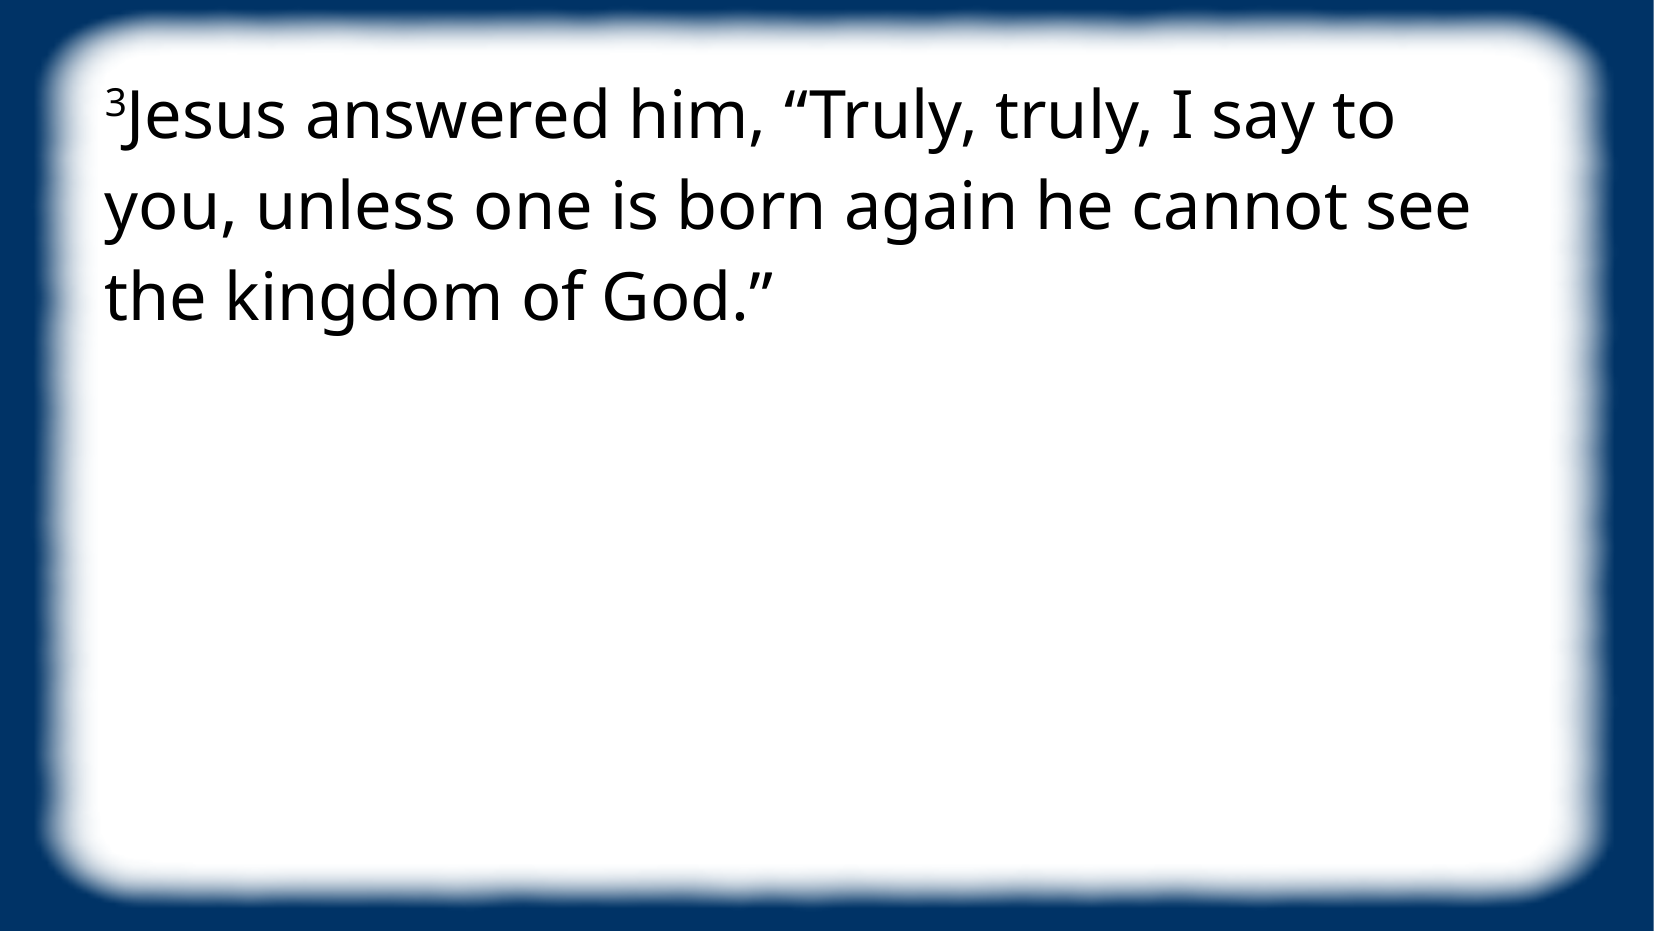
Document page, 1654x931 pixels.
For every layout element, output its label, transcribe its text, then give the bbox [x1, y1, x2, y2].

text_box 3Jesus answered him, “Truly, truly, I say to you, unless one is born again he cannot see the kingdom of God.” [90, 60, 1561, 342]
picture [0, 0, 1654, 931]
